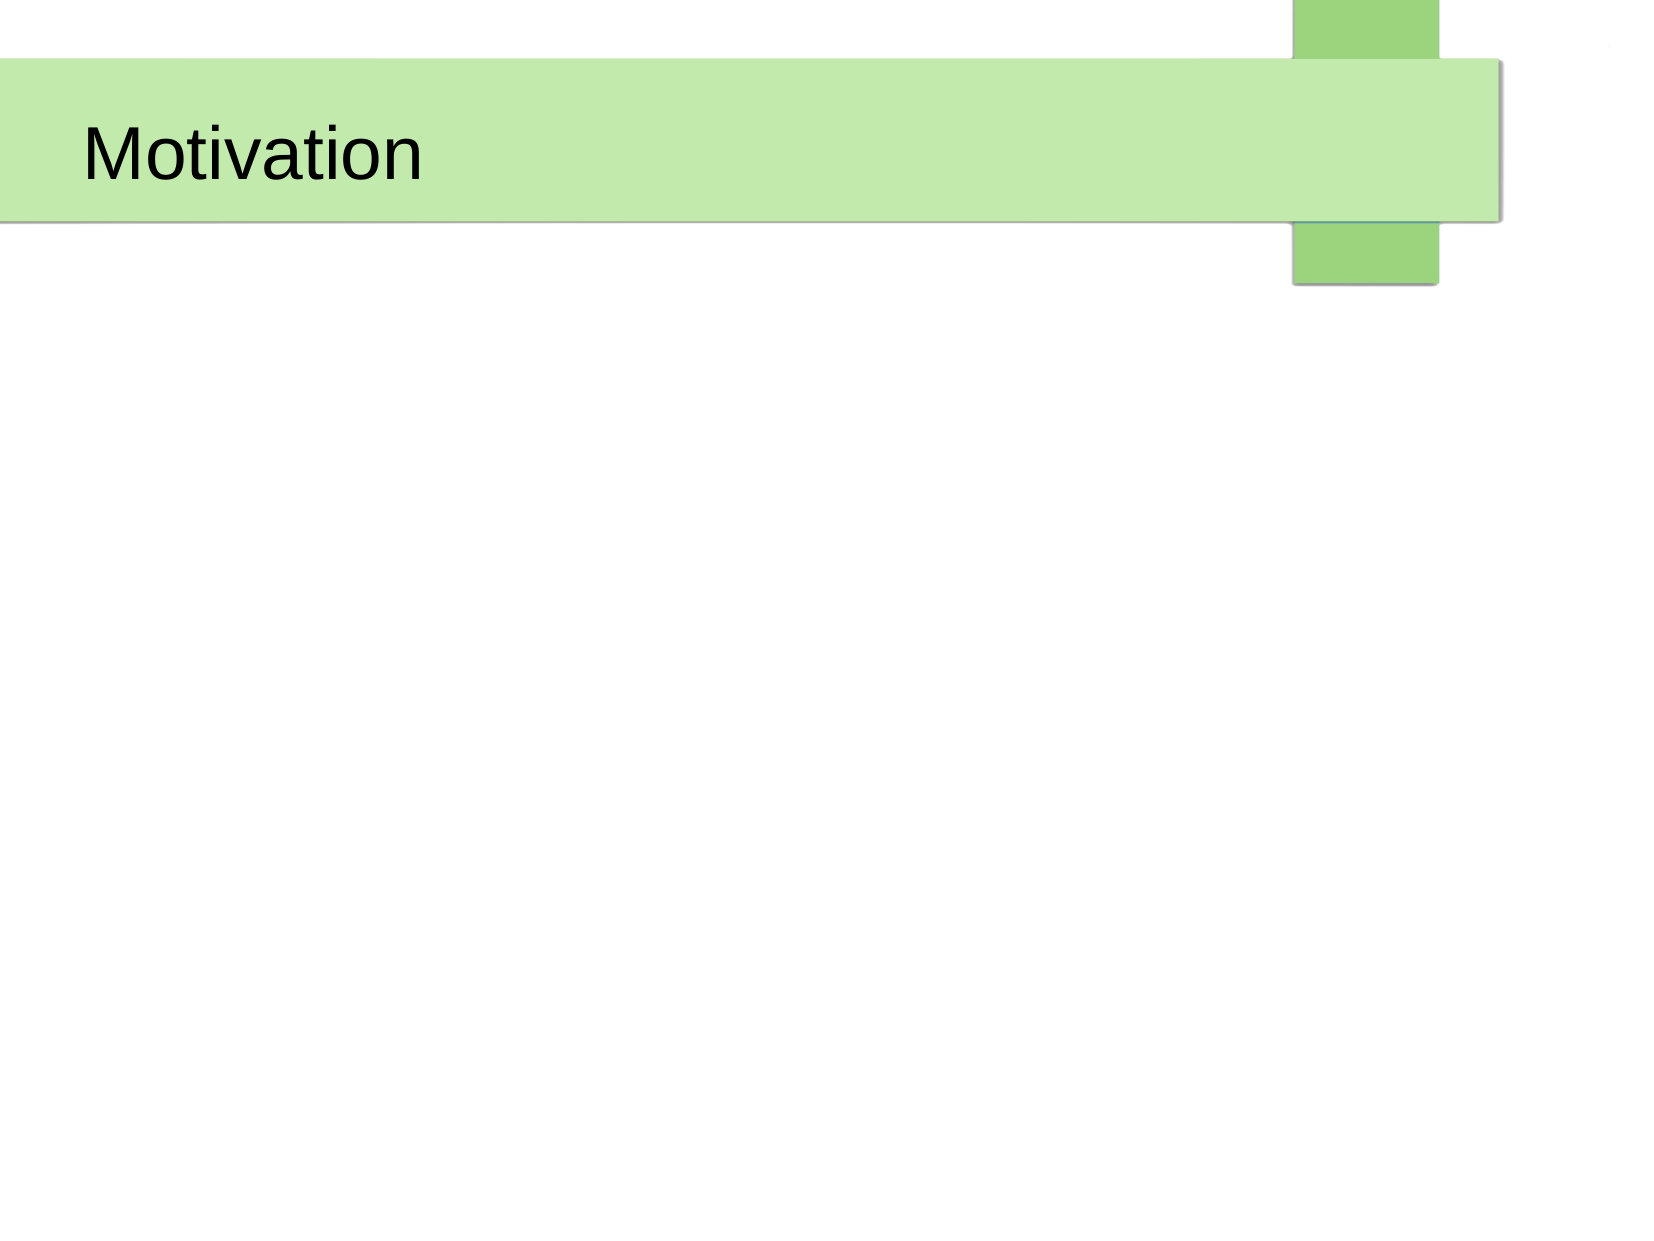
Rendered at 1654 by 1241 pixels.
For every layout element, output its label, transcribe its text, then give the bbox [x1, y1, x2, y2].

title Motivation [82, 94, 1264, 213]
picture [0, 0, 1654, 1241]
